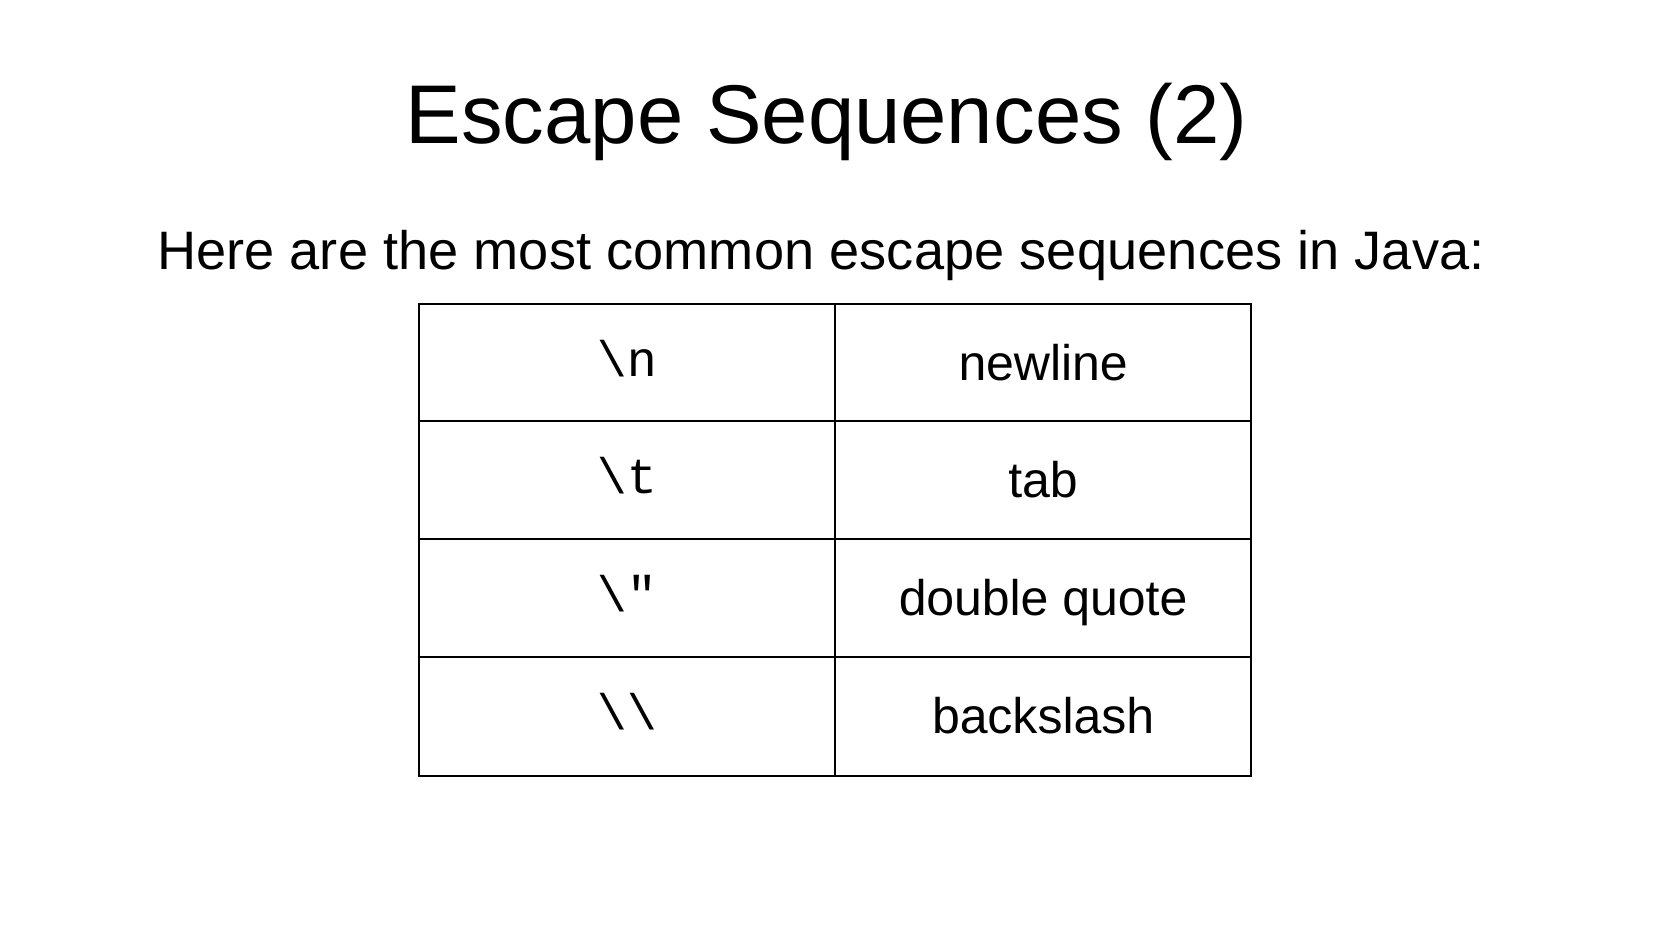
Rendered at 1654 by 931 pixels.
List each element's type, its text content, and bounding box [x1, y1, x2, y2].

table_cell \t [420, 422, 834, 538]
table_cell double quote [836, 540, 1250, 656]
table_cell backslash [836, 658, 1250, 775]
table_cell tab [836, 422, 1250, 538]
table_cell \" [420, 540, 834, 656]
table_header newline [836, 305, 1250, 420]
title Escape Sequences (2) [82, 37, 1571, 193]
table_cell \\ [420, 658, 834, 775]
table_header \n [420, 305, 834, 420]
text_box Here are the most common escape sequences in Java: [142, 212, 1502, 289]
